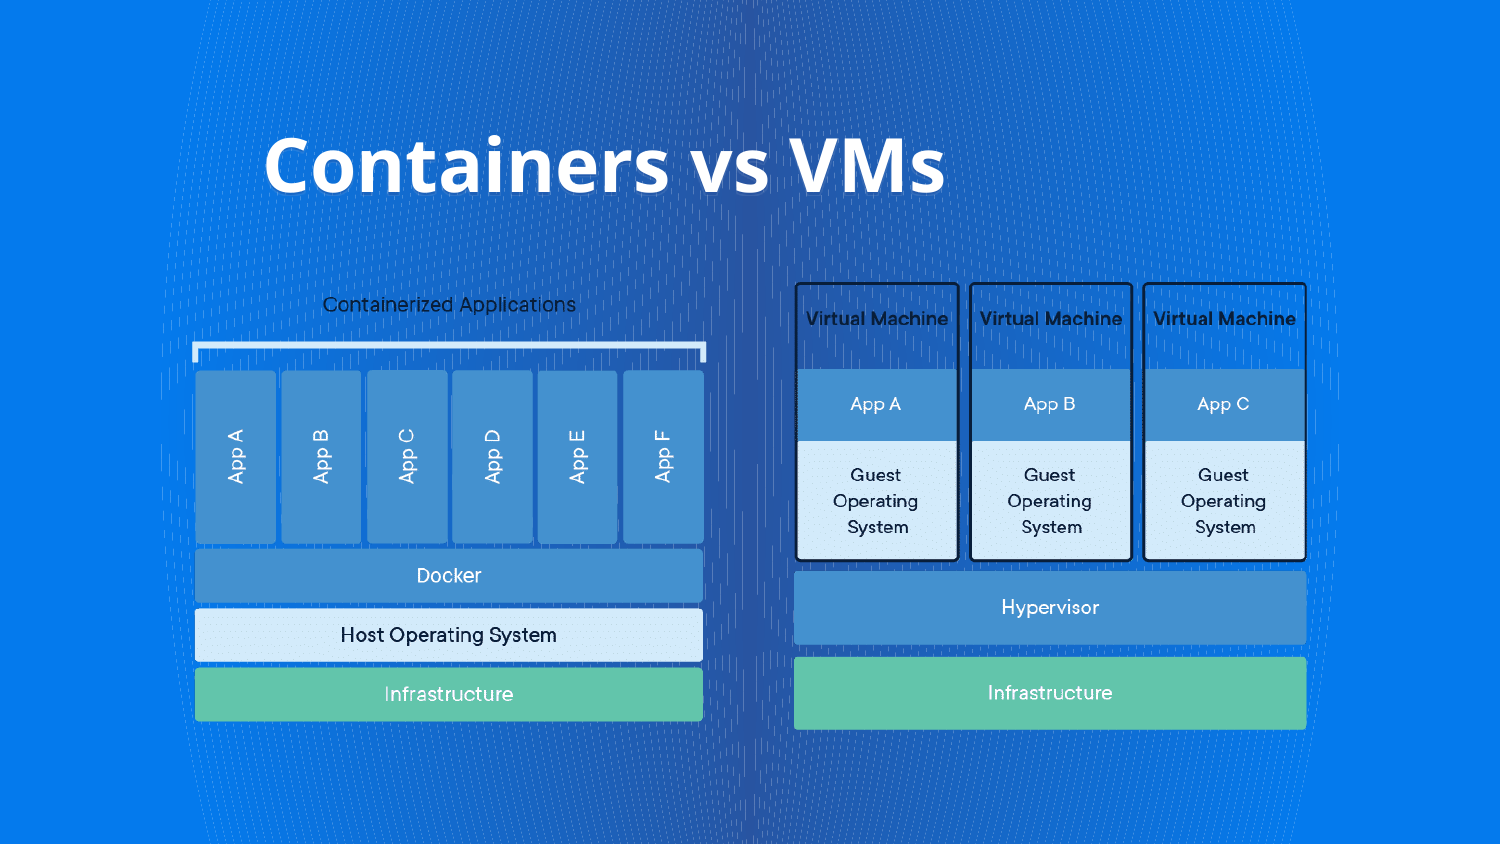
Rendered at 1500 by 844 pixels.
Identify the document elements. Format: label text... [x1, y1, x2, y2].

picture [182, 273, 1318, 739]
title [87, 242, 941, 746]
title Containers vs VMs [120, 102, 1380, 229]
